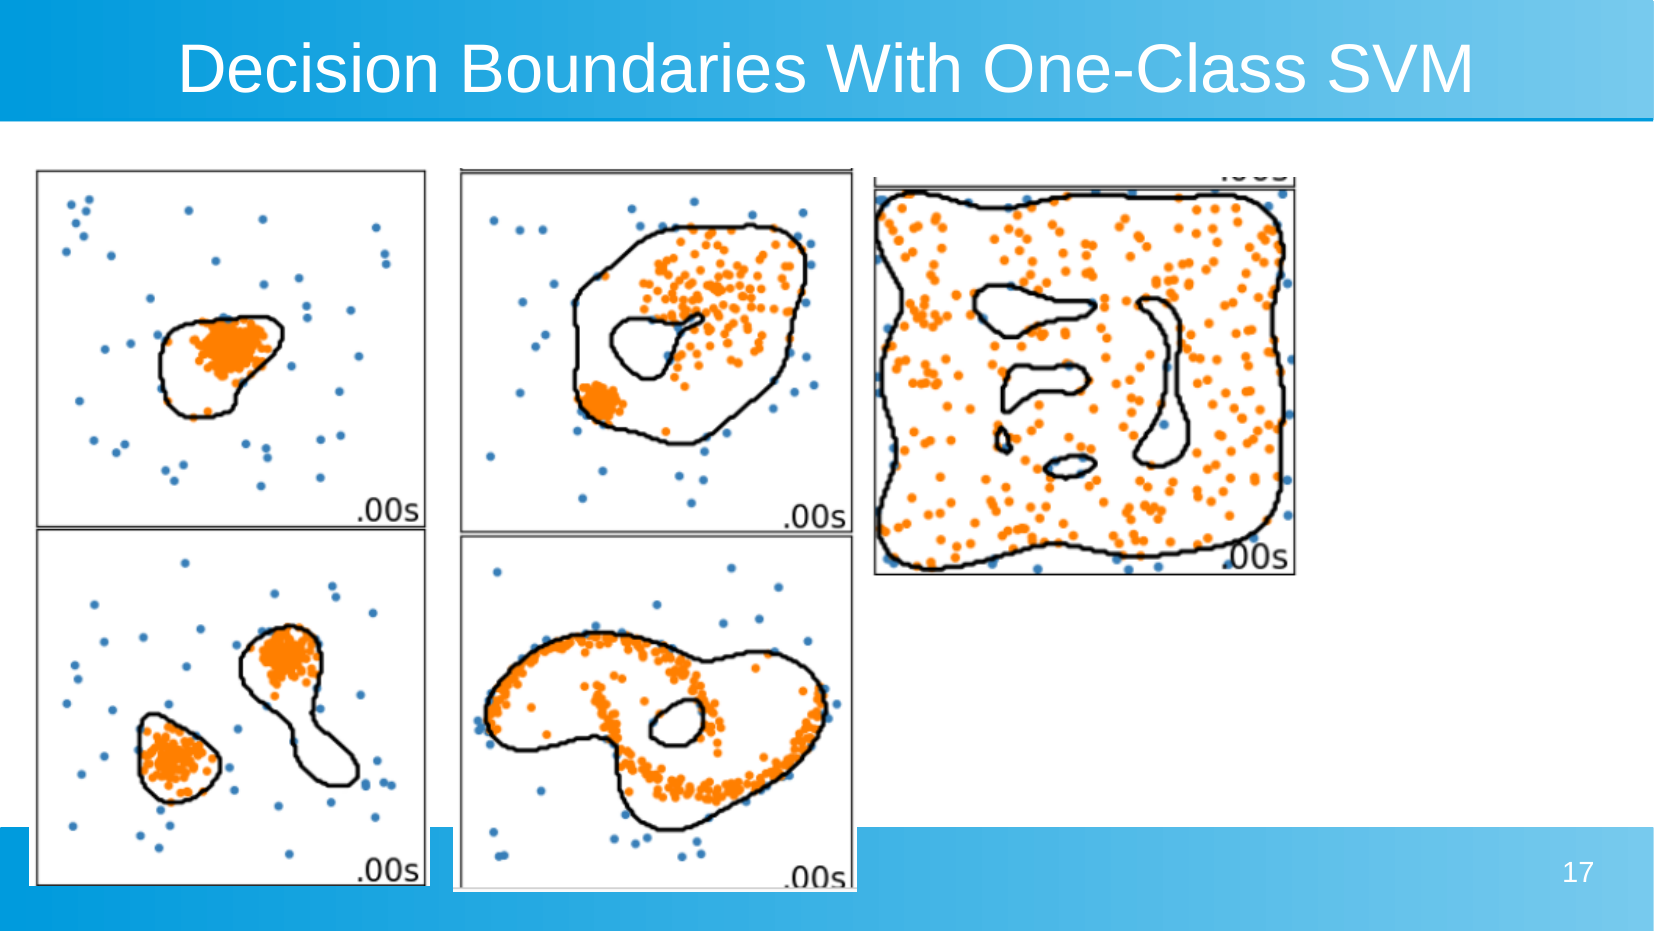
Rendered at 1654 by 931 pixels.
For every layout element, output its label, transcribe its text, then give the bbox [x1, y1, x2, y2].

picture [871, 177, 1300, 585]
picture [453, 168, 857, 892]
picture [29, 168, 430, 886]
title Decision Boundaries With One-Class SVM [59, 29, 1595, 108]
